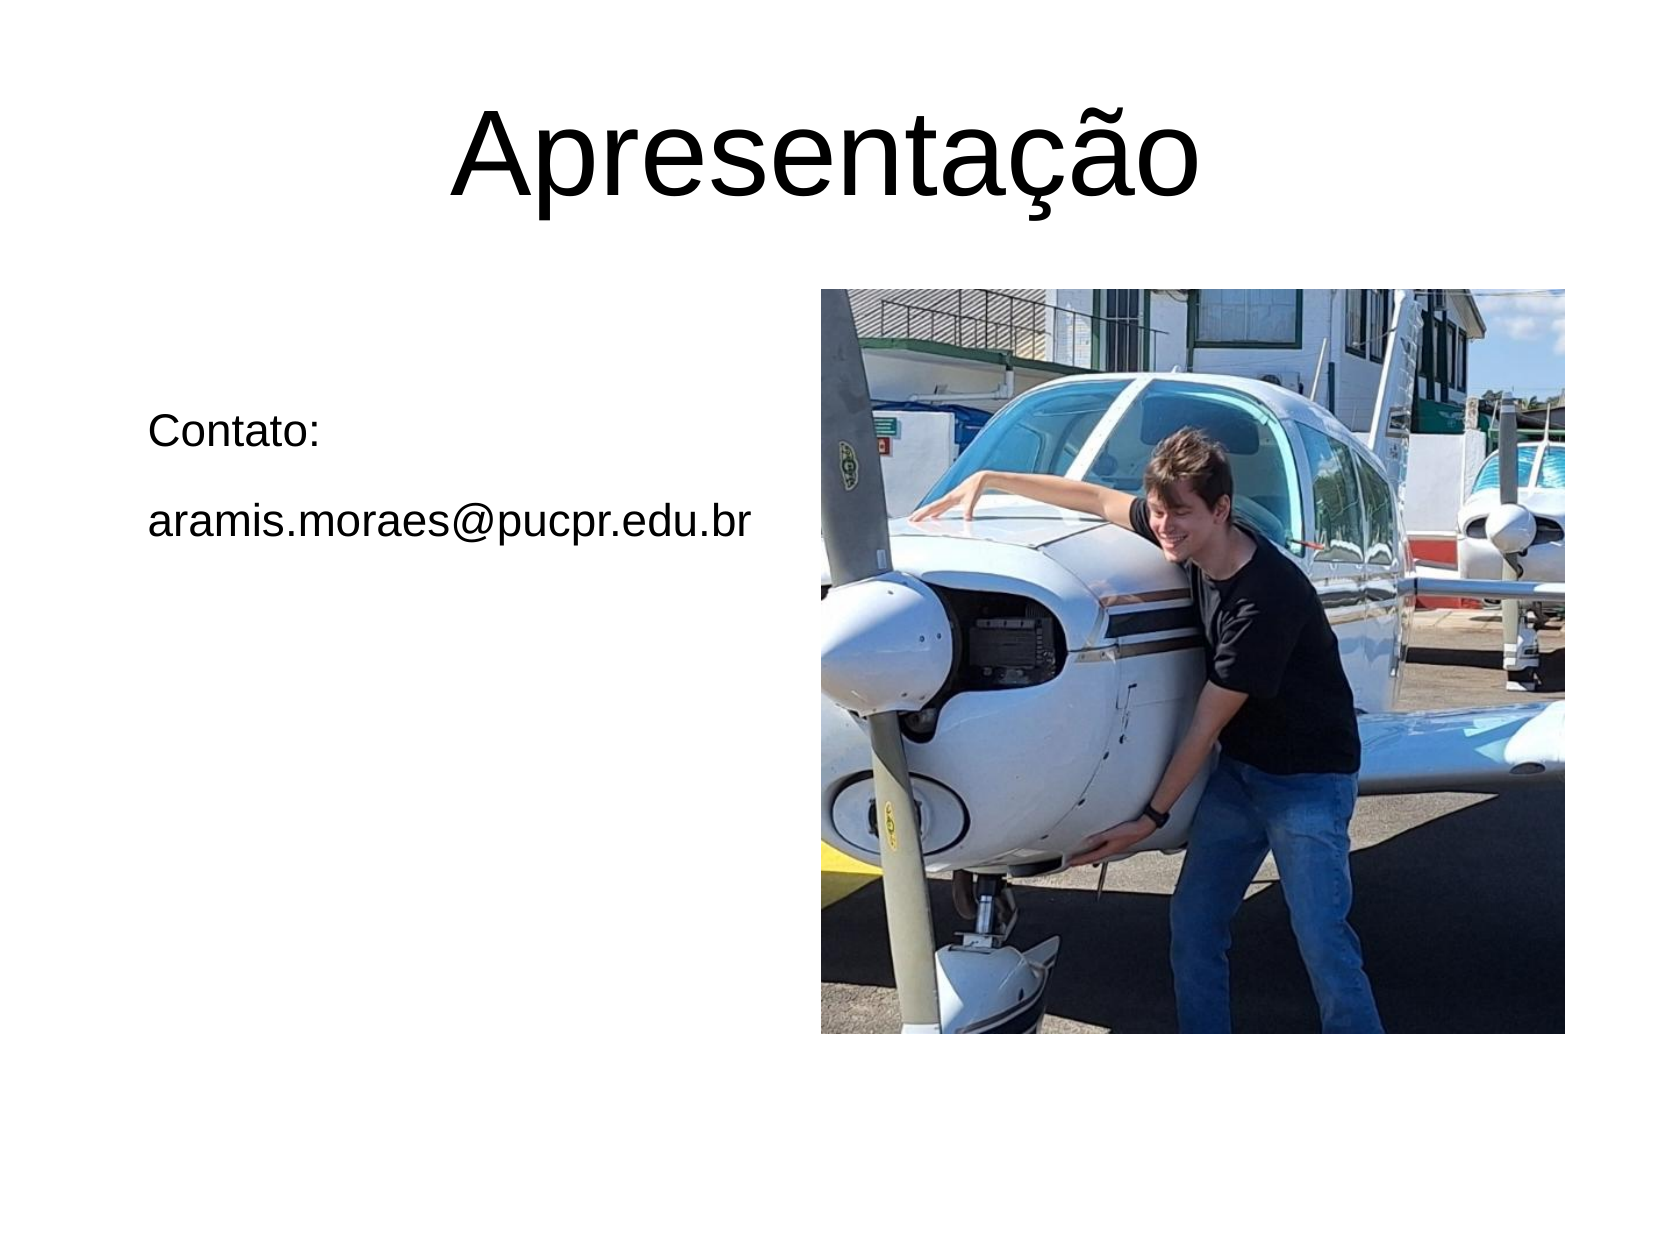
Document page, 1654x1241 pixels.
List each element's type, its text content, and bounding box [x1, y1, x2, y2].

title Apresentação [82, 49, 1571, 257]
list Contato: aramis.moraes@pucpr.edu.br [76, 314, 821, 1034]
picture [821, 289, 1565, 1034]
